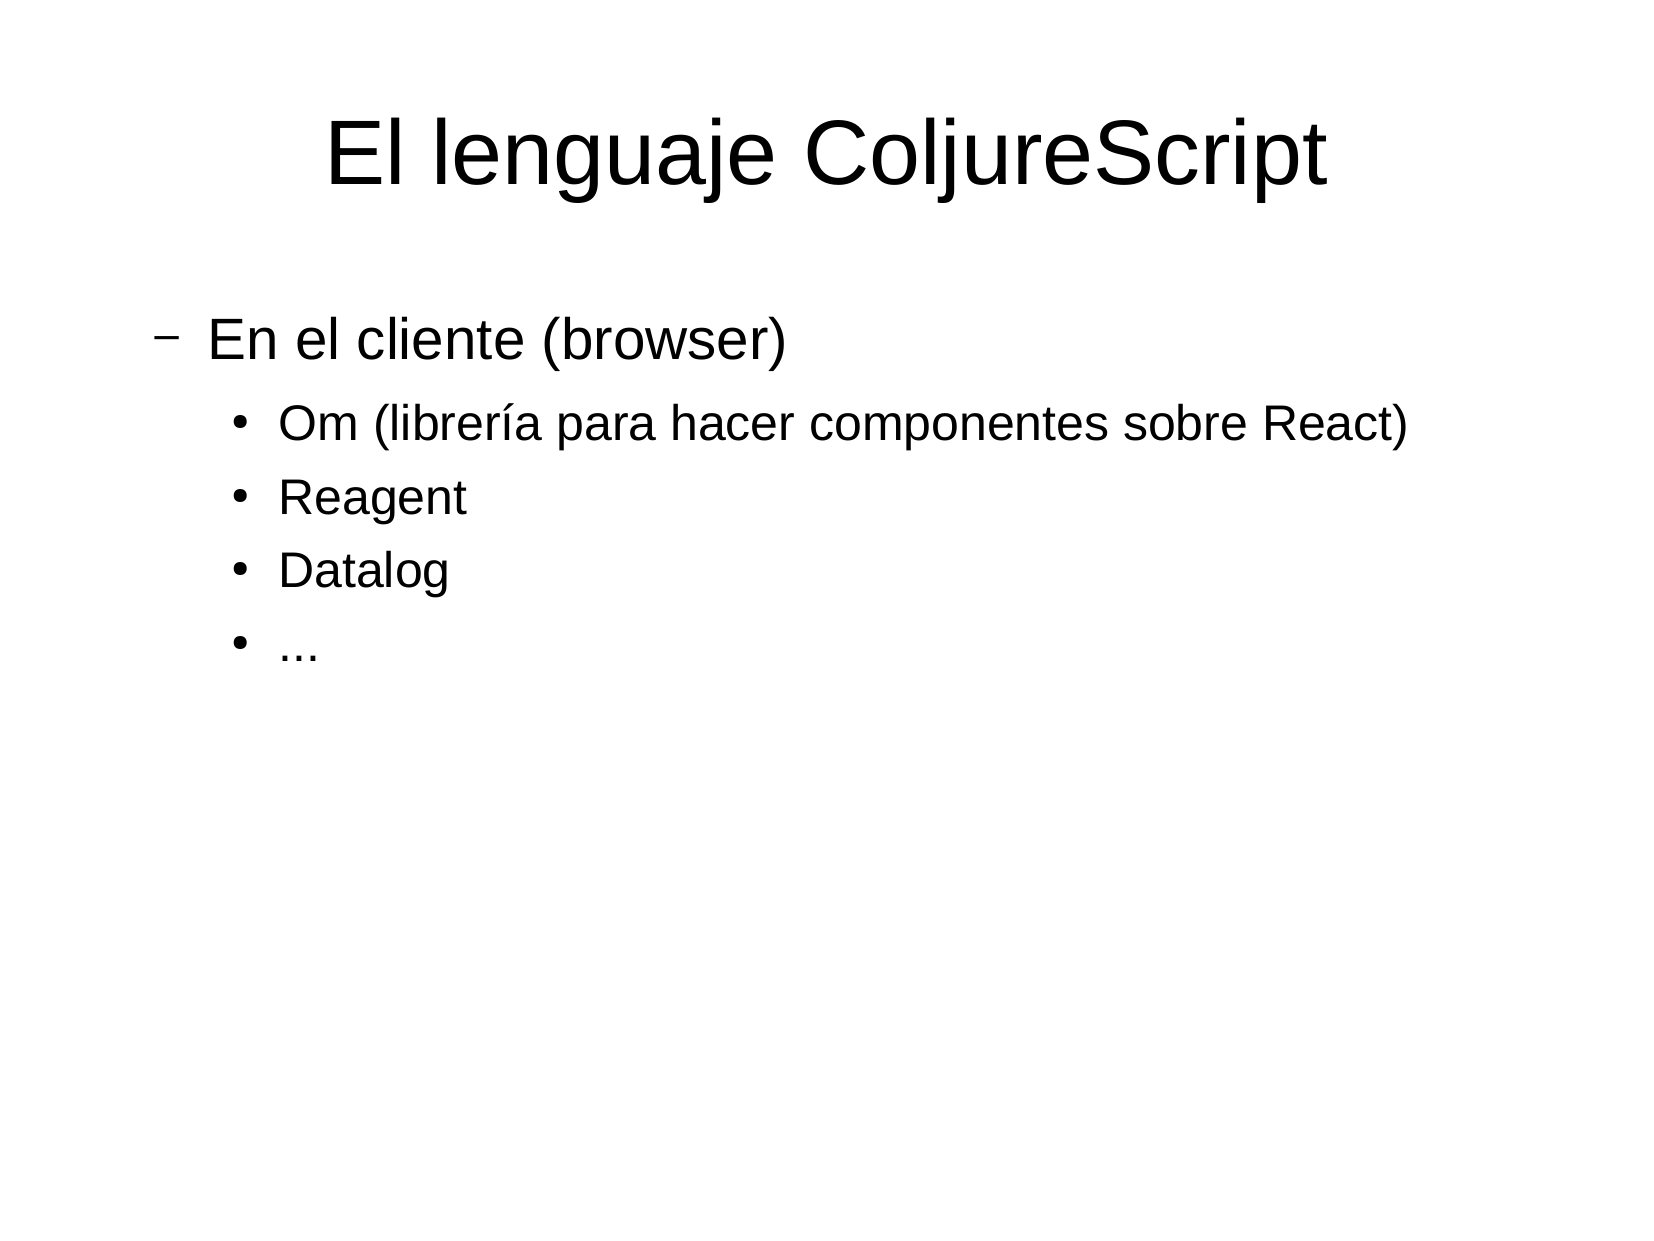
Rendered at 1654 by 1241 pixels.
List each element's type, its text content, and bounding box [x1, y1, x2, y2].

title El lenguaje ColjureScript [82, 49, 1571, 257]
list En el cliente (browser) Om (librería para hacer componentes sobre React) Reagent Datalog ... [66, 306, 1555, 1027]
